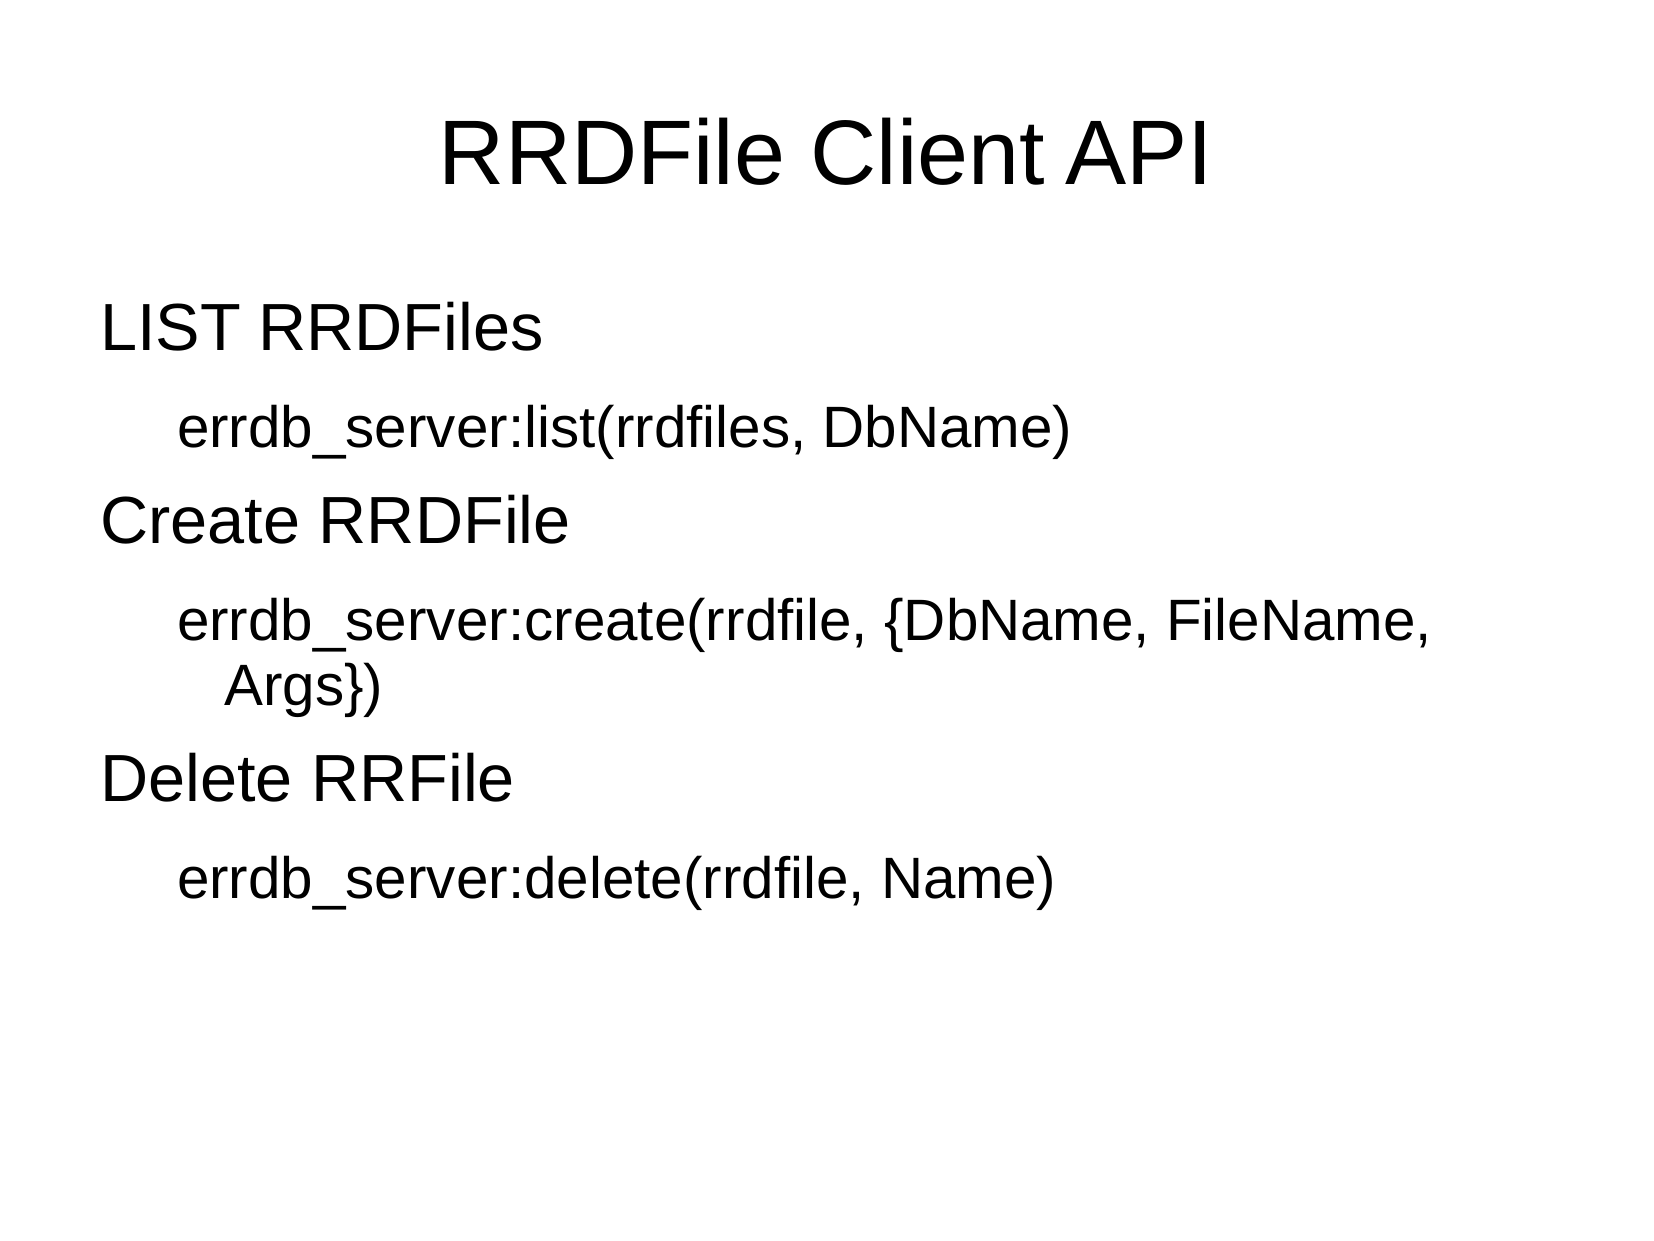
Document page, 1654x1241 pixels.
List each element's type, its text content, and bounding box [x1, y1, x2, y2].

list LIST RRDFiles errdb_server:list(rrdfiles, DbName) Create RRDFile errdb_server:create(rrdfile, {DbName, FileName, Args}) Delete RRFile errdb_server:delete(rrdfile, Name) [82, 290, 1571, 1094]
title RRDFile Client API [82, 56, 1571, 250]
